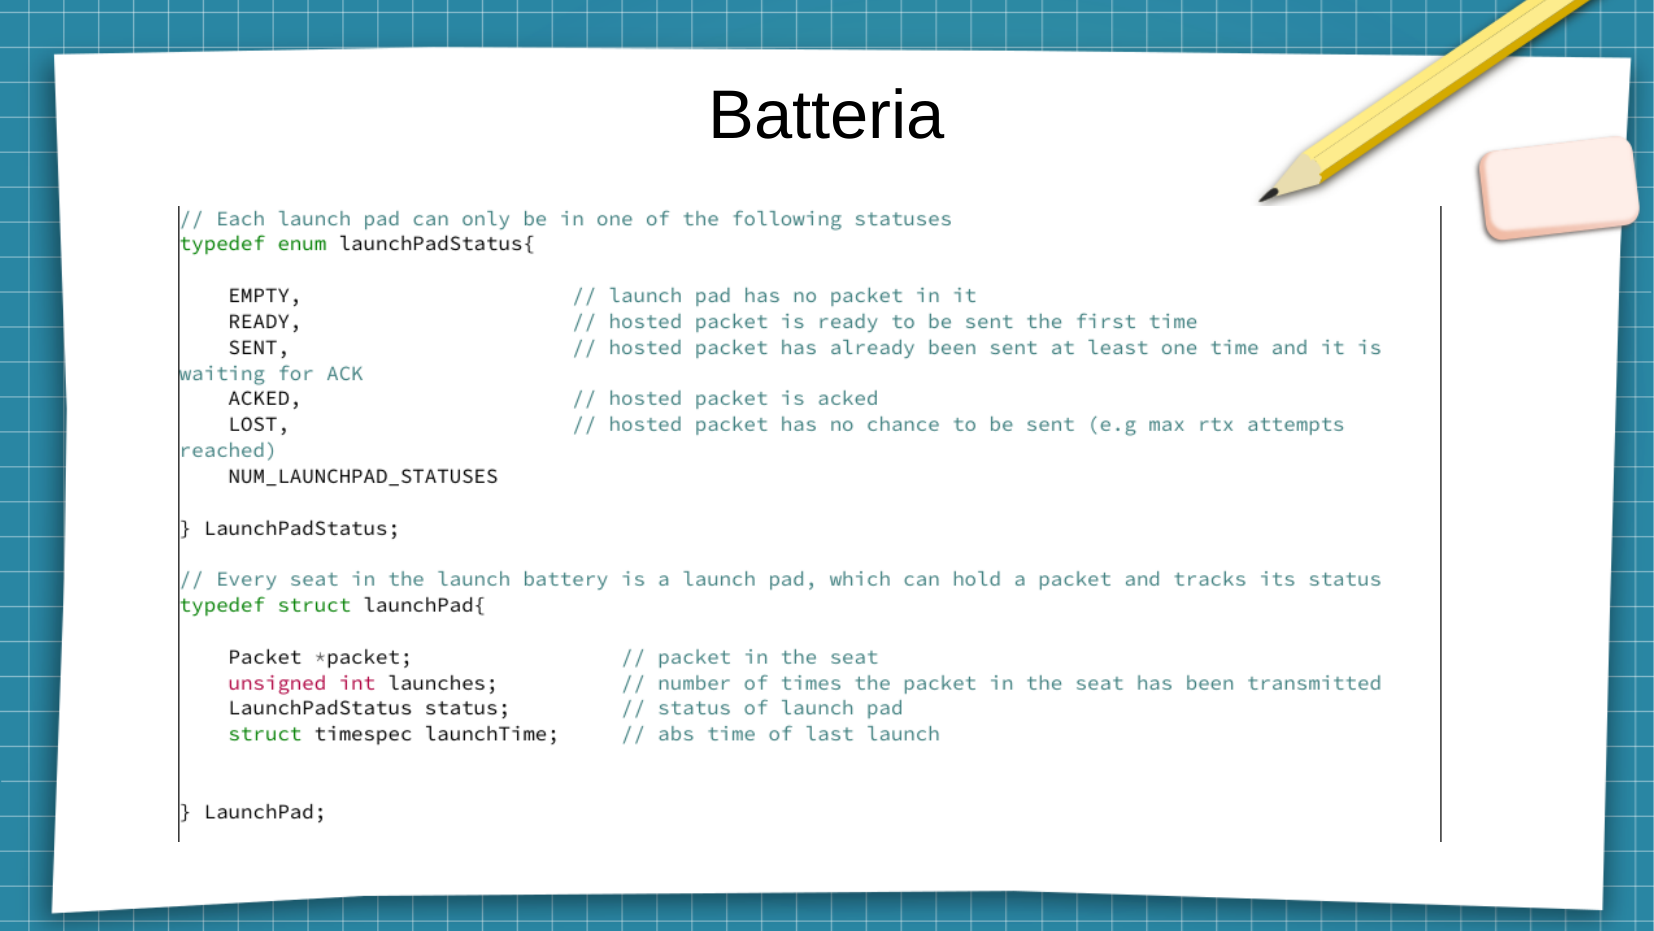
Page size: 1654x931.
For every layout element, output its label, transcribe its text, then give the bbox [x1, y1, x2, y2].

title Batteria [82, 37, 1571, 193]
picture [0, 0, 1654, 931]
